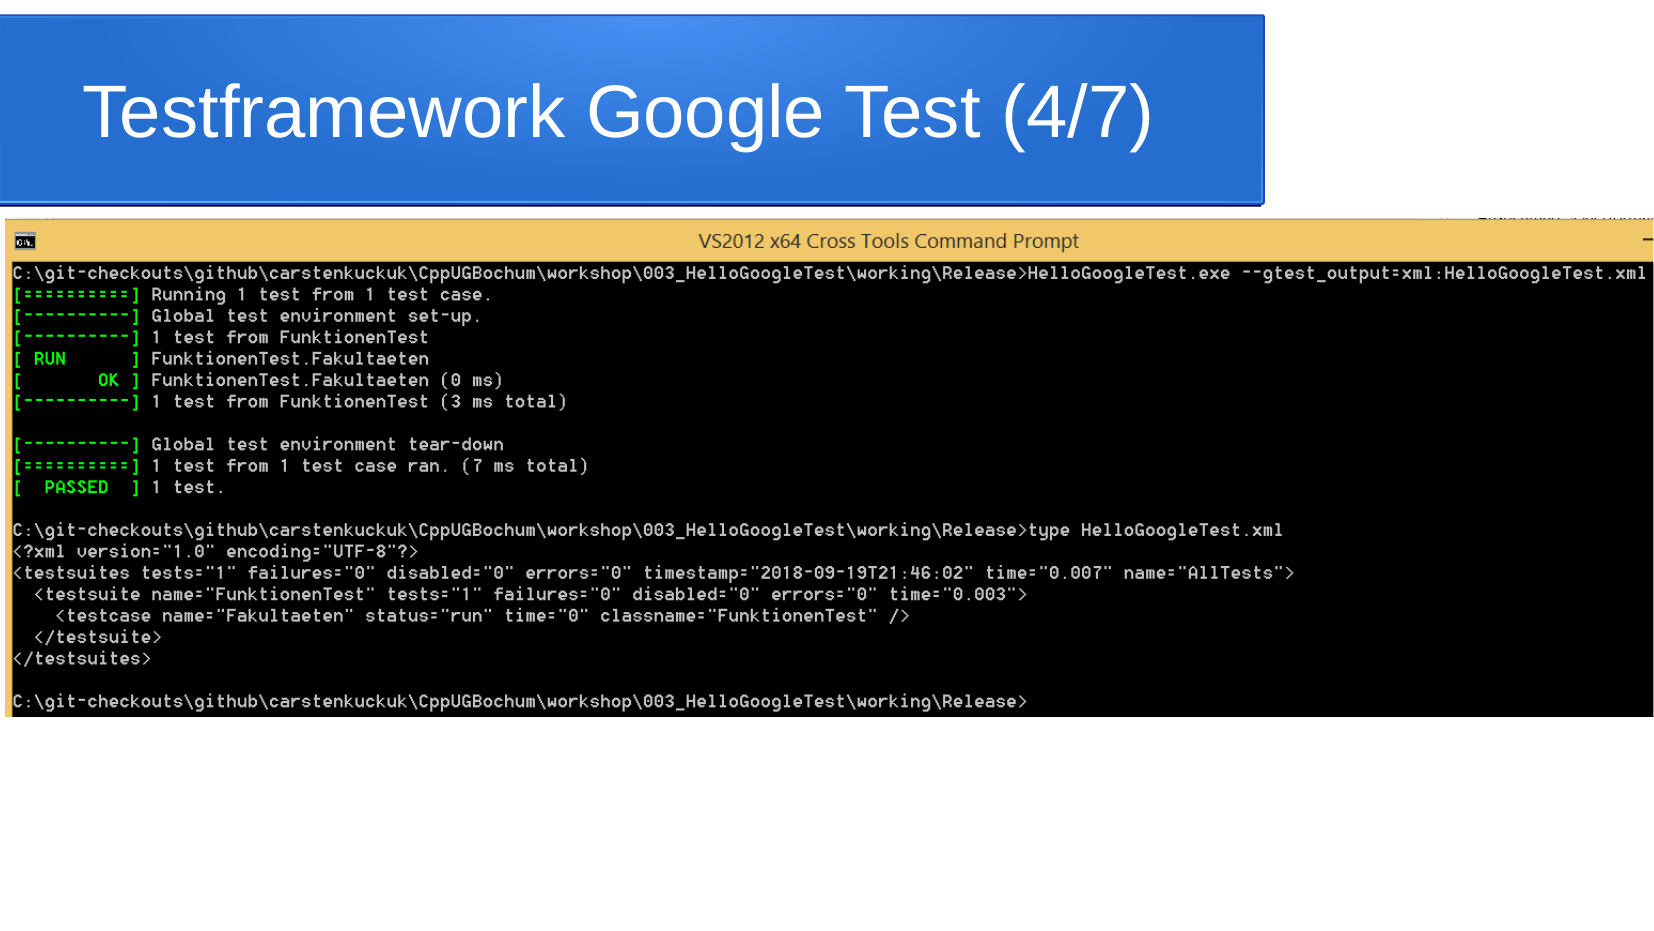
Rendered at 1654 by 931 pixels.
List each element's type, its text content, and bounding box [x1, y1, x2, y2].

picture [5, 218, 1654, 717]
title Testframework Google Test (4/7) [82, 35, 1235, 189]
